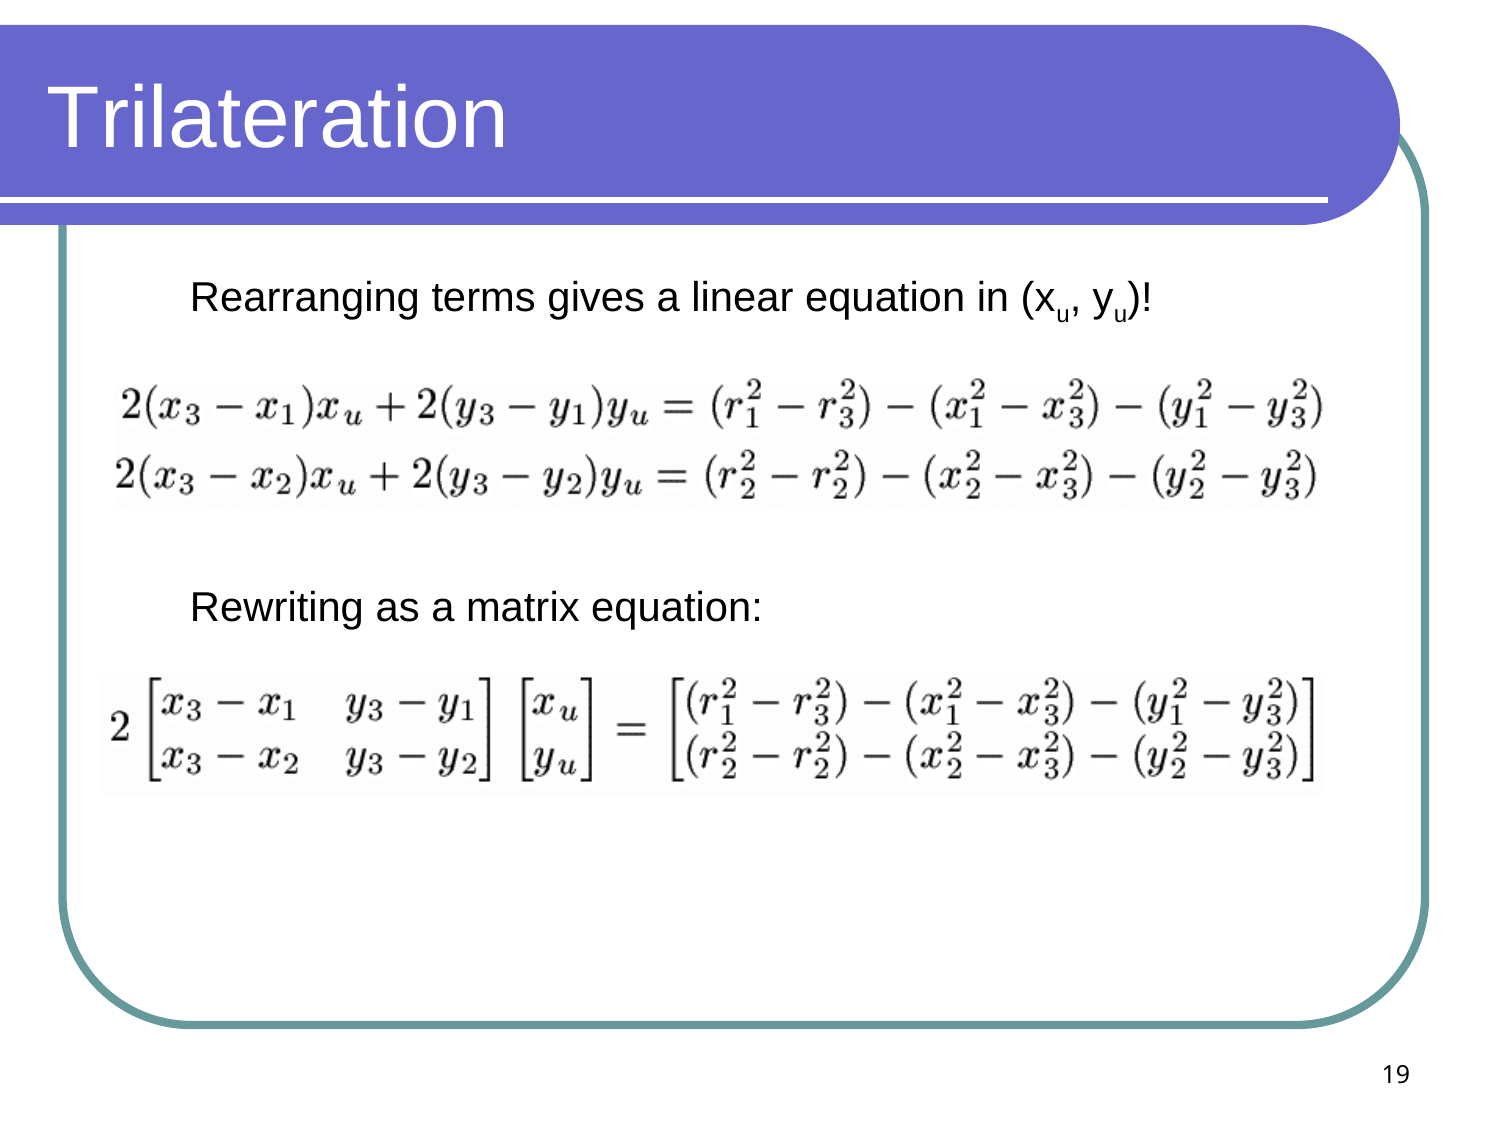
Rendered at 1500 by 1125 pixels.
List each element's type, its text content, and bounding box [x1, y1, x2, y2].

picture [112, 374, 1324, 510]
picture [99, 662, 1326, 796]
text_box <number> [1074, 1025, 1426, 1101]
list Rearranging terms gives a linear equation in (xu, yu)! Rewriting as a matrix equation: [99, 262, 1401, 988]
title Trilateration [31, 37, 1347, 188]
